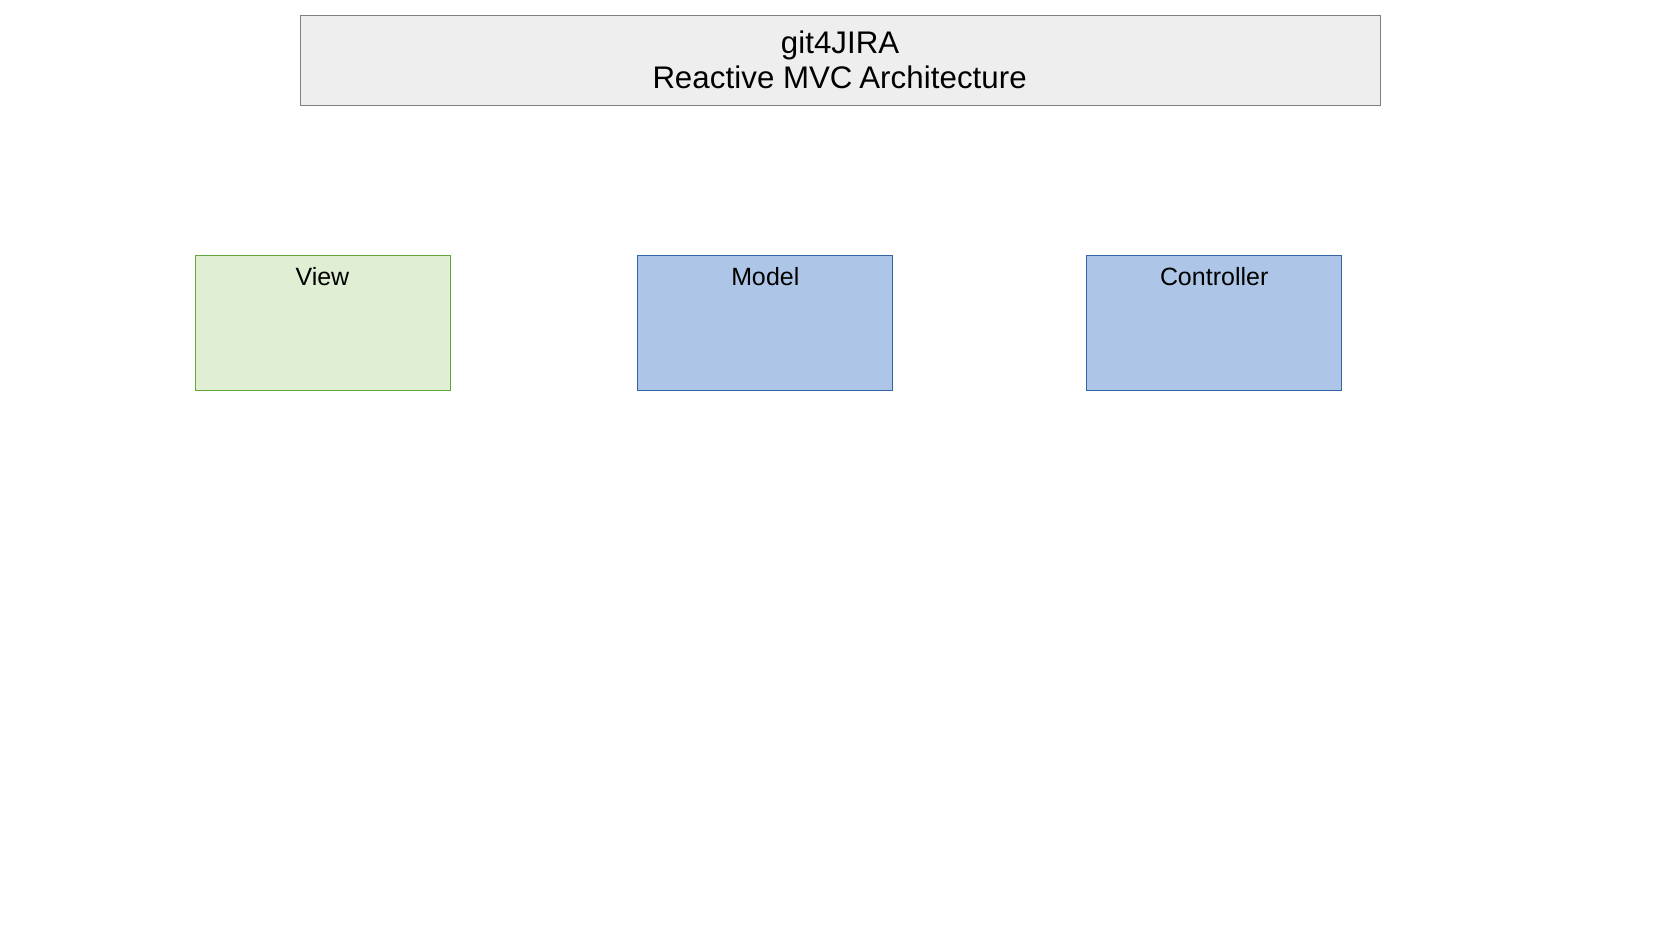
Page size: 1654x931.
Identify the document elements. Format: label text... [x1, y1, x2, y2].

text_box View [195, 255, 451, 391]
text_box Model [637, 255, 893, 391]
text_box Controller [1086, 255, 1342, 391]
text_box git4JIRA Reactive MVC Architecture [300, 15, 1381, 106]
